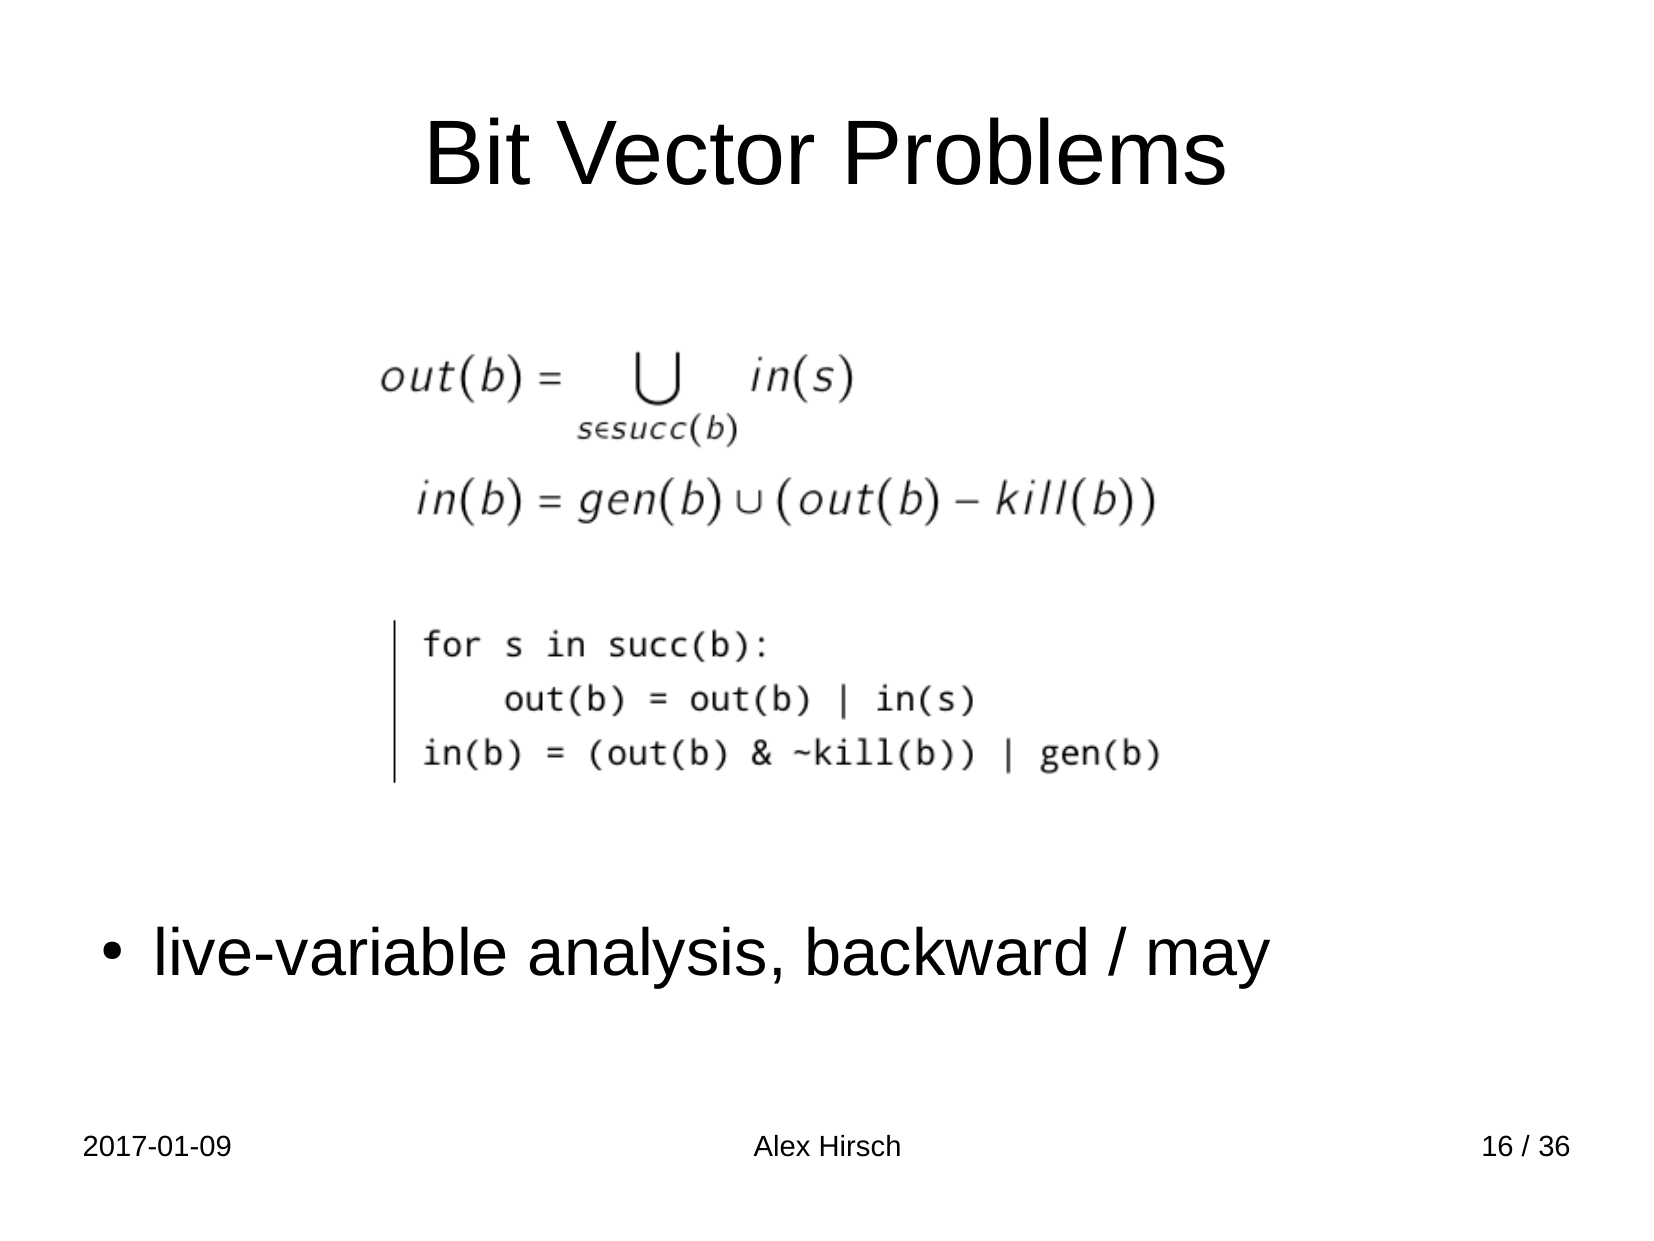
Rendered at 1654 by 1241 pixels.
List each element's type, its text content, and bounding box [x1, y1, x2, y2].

picture [345, 329, 1222, 555]
list live-variable analysis, backward / may [82, 915, 1571, 1010]
title Bit Vector Problems [82, 49, 1571, 257]
picture [360, 599, 1197, 803]
